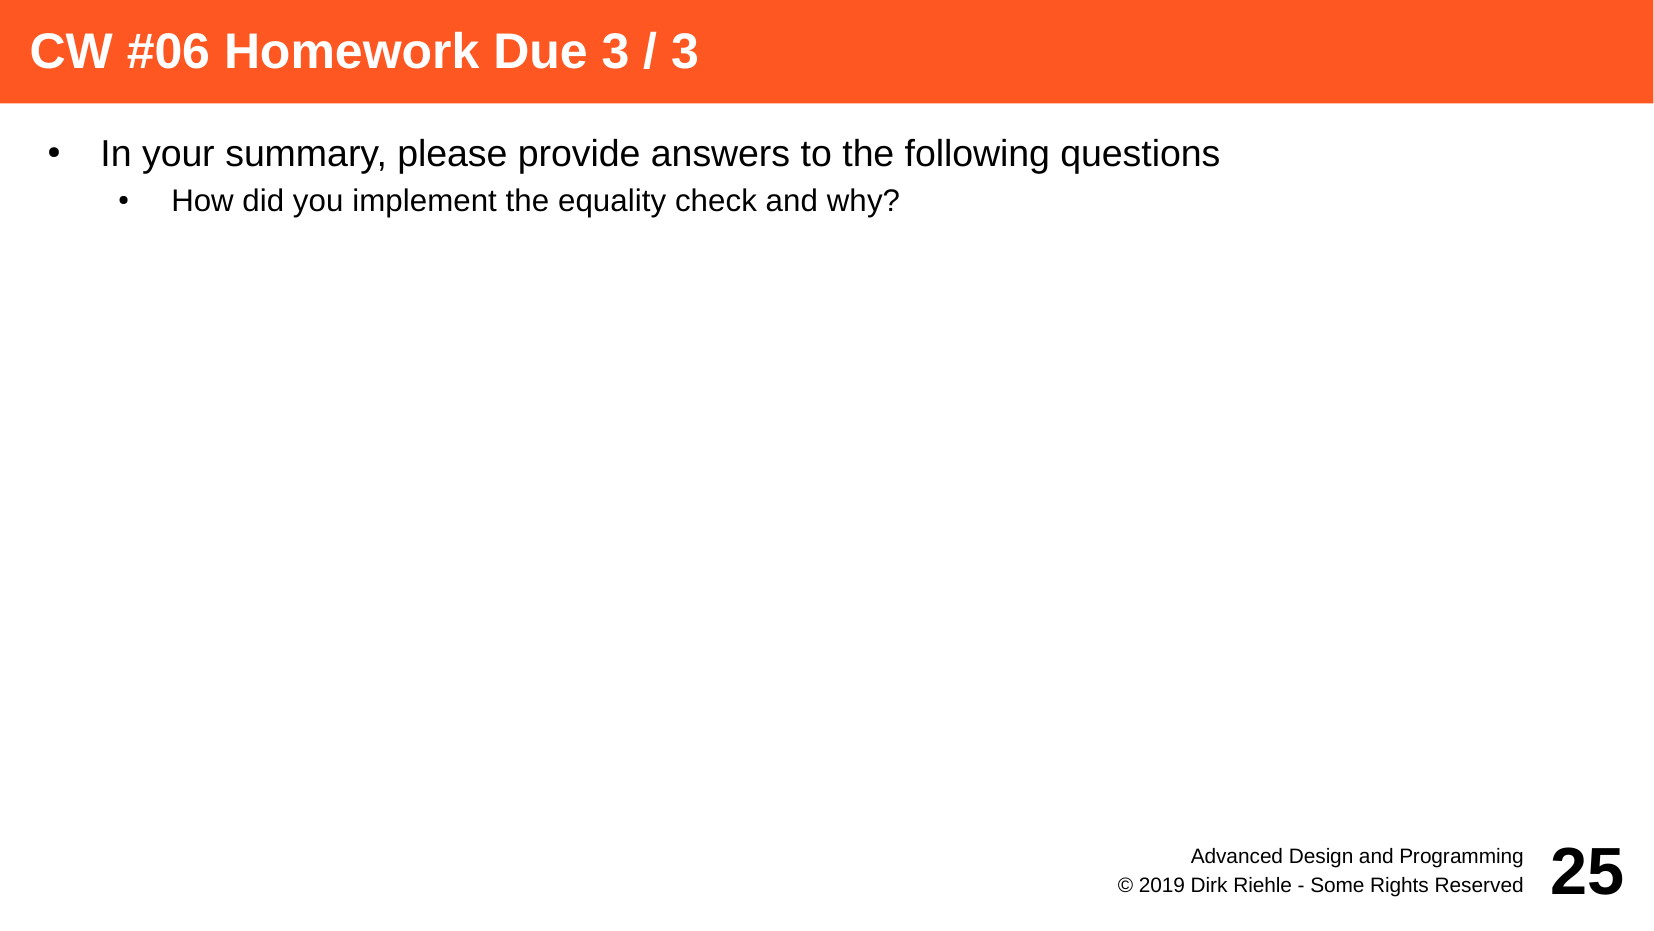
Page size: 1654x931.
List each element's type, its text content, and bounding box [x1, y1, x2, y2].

list In your summary, please provide answers to the following questions How did you implement the equality check and why? [29, 132, 1625, 813]
title CW #06 Homework Due 3 / 3 [0, 0, 1654, 104]
